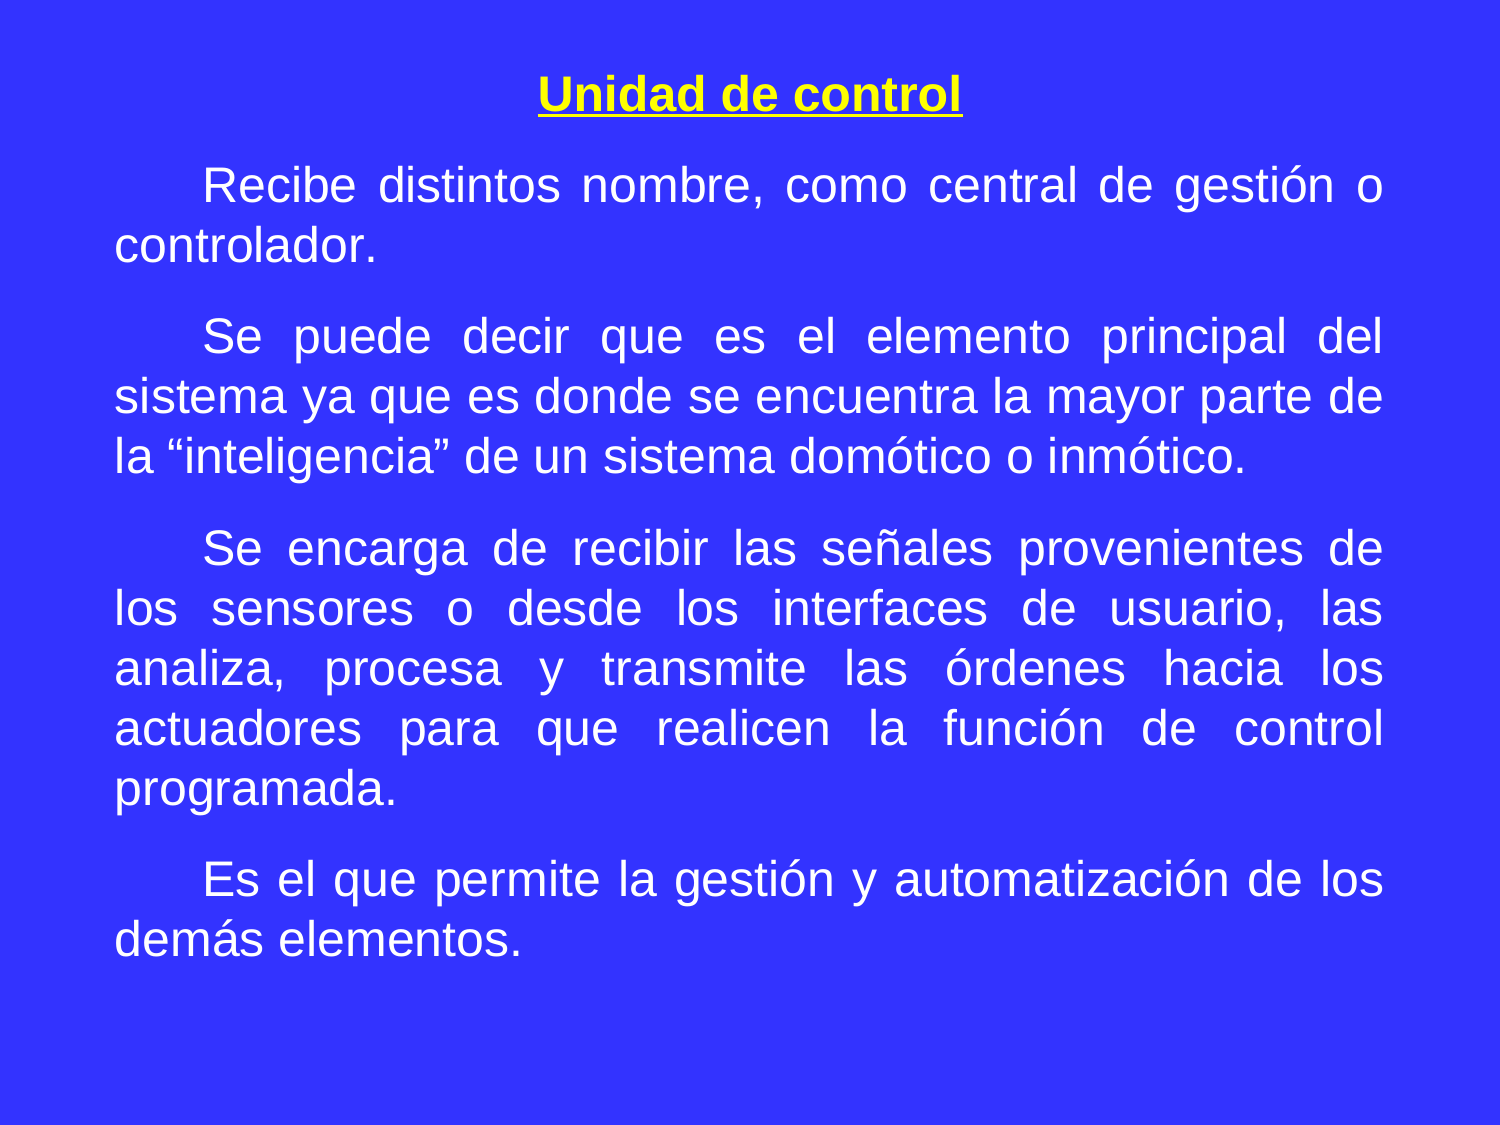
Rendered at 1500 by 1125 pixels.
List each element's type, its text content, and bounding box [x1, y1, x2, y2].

text_box Unidad de control Recibe distintos nombre, como central de gestión o controlador. Se puede decir que es el elemento principal del sistema ya que es donde se encuentra la mayor parte de la “inteligencia” de un sistema domótico o inmótico. Se encarga de recibir las señales provenientes de los sensores o desde los interfaces de usuario, las analiza, procesa y transmite las órdenes hacia los actuadores para que realicen la función de control programada. Es el que permite la gestión y automatización de los demás elementos. [100, 53, 1400, 975]
